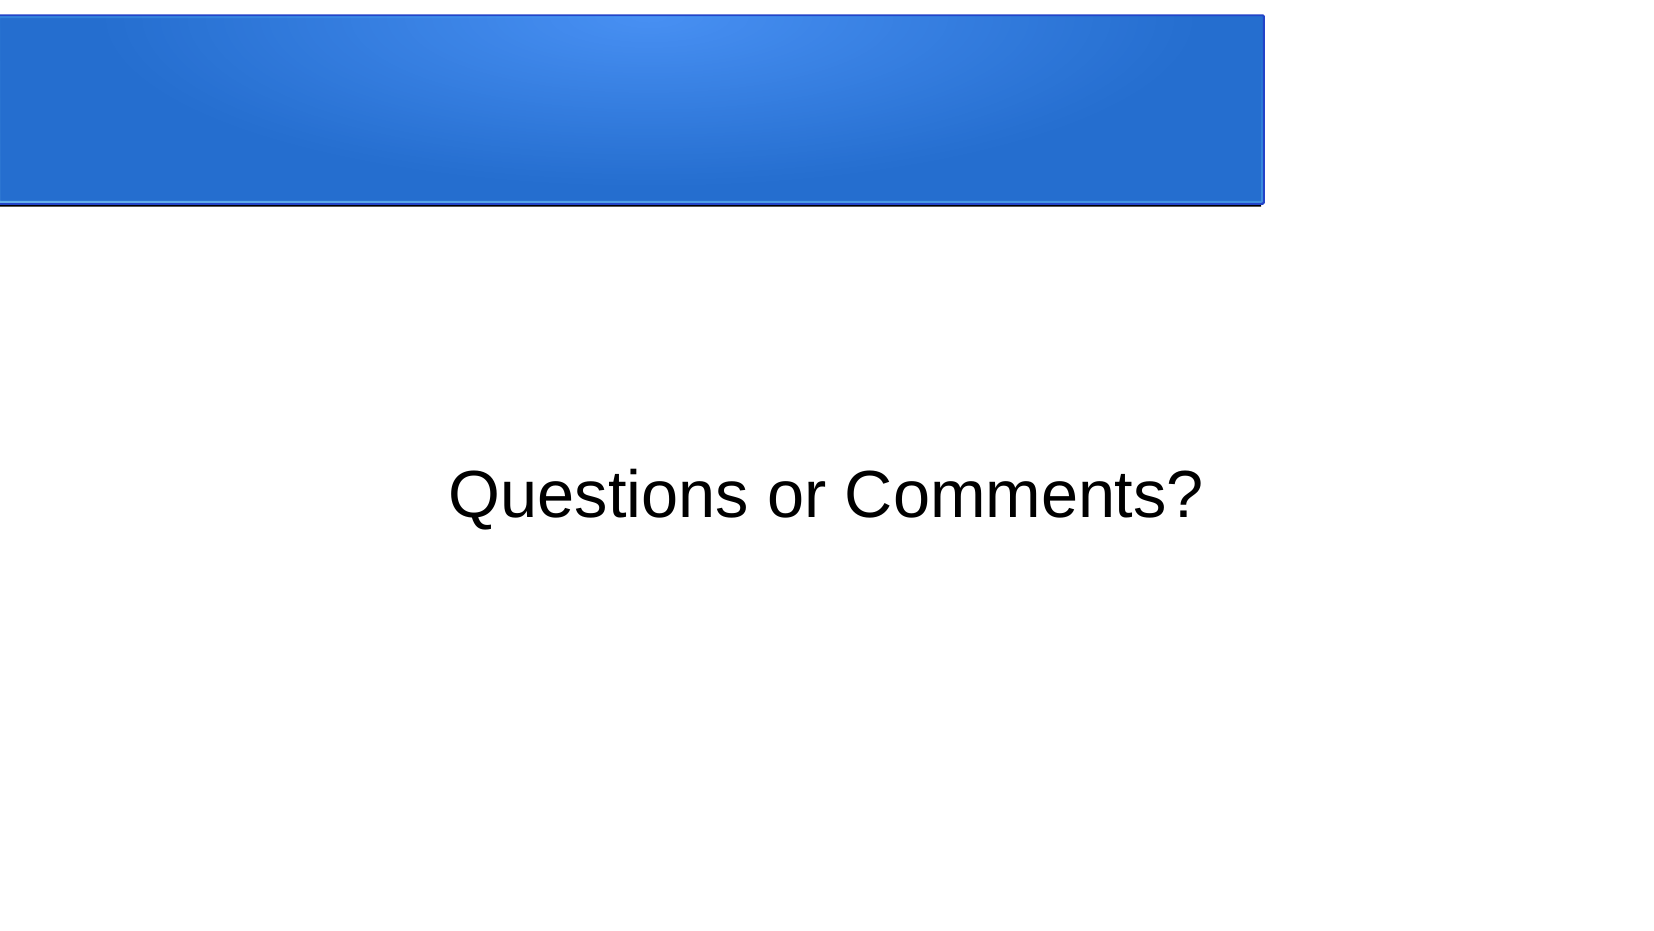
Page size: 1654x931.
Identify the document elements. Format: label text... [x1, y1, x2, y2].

subtitle Questions or Comments? [82, 224, 1571, 764]
